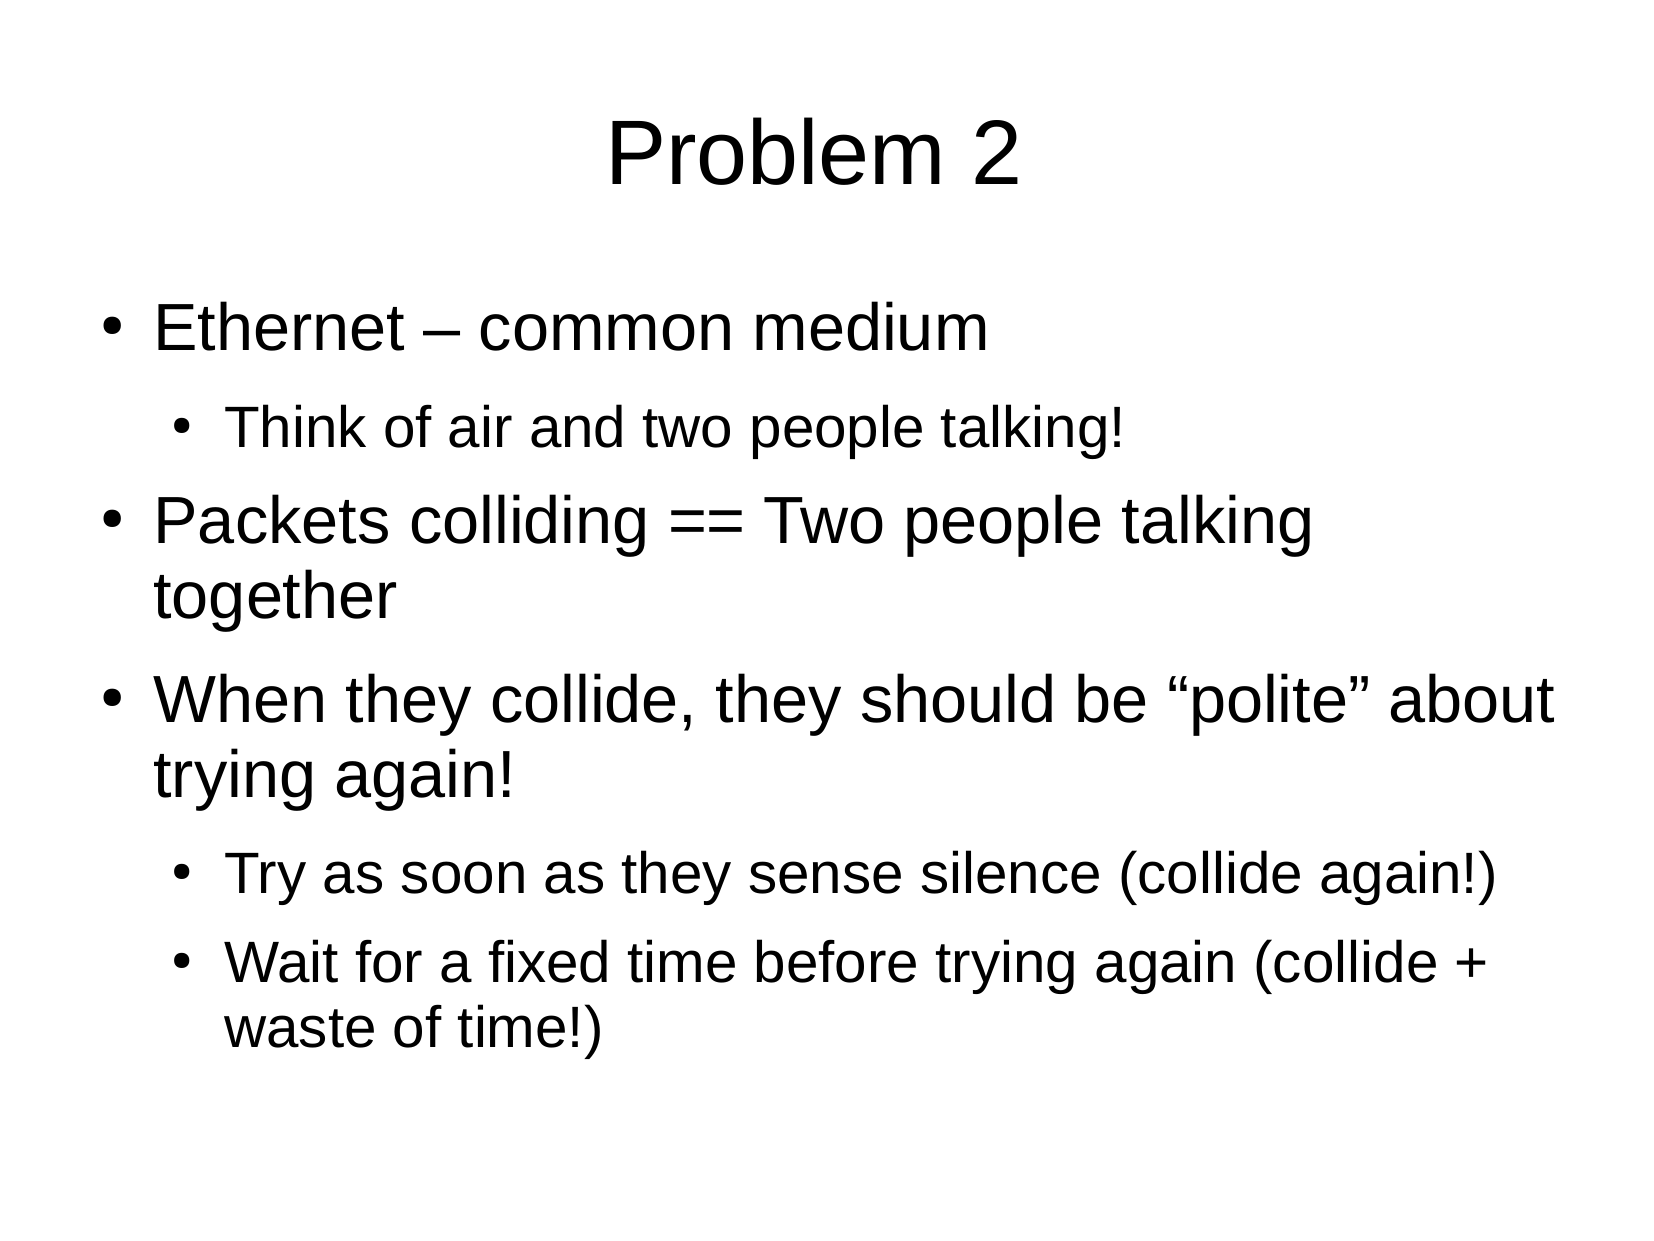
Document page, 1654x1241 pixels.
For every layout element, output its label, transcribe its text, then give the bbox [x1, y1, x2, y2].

list Ethernet – common medium Think of air and two people talking! Packets colliding == Two people talking together When they collide, they should be “polite” about trying again! Try as soon as they sense silence (collide again!) Wait for a fixed time before trying again (collide + waste of time!) [82, 290, 1571, 1109]
title Problem 2 [82, 49, 1571, 257]
